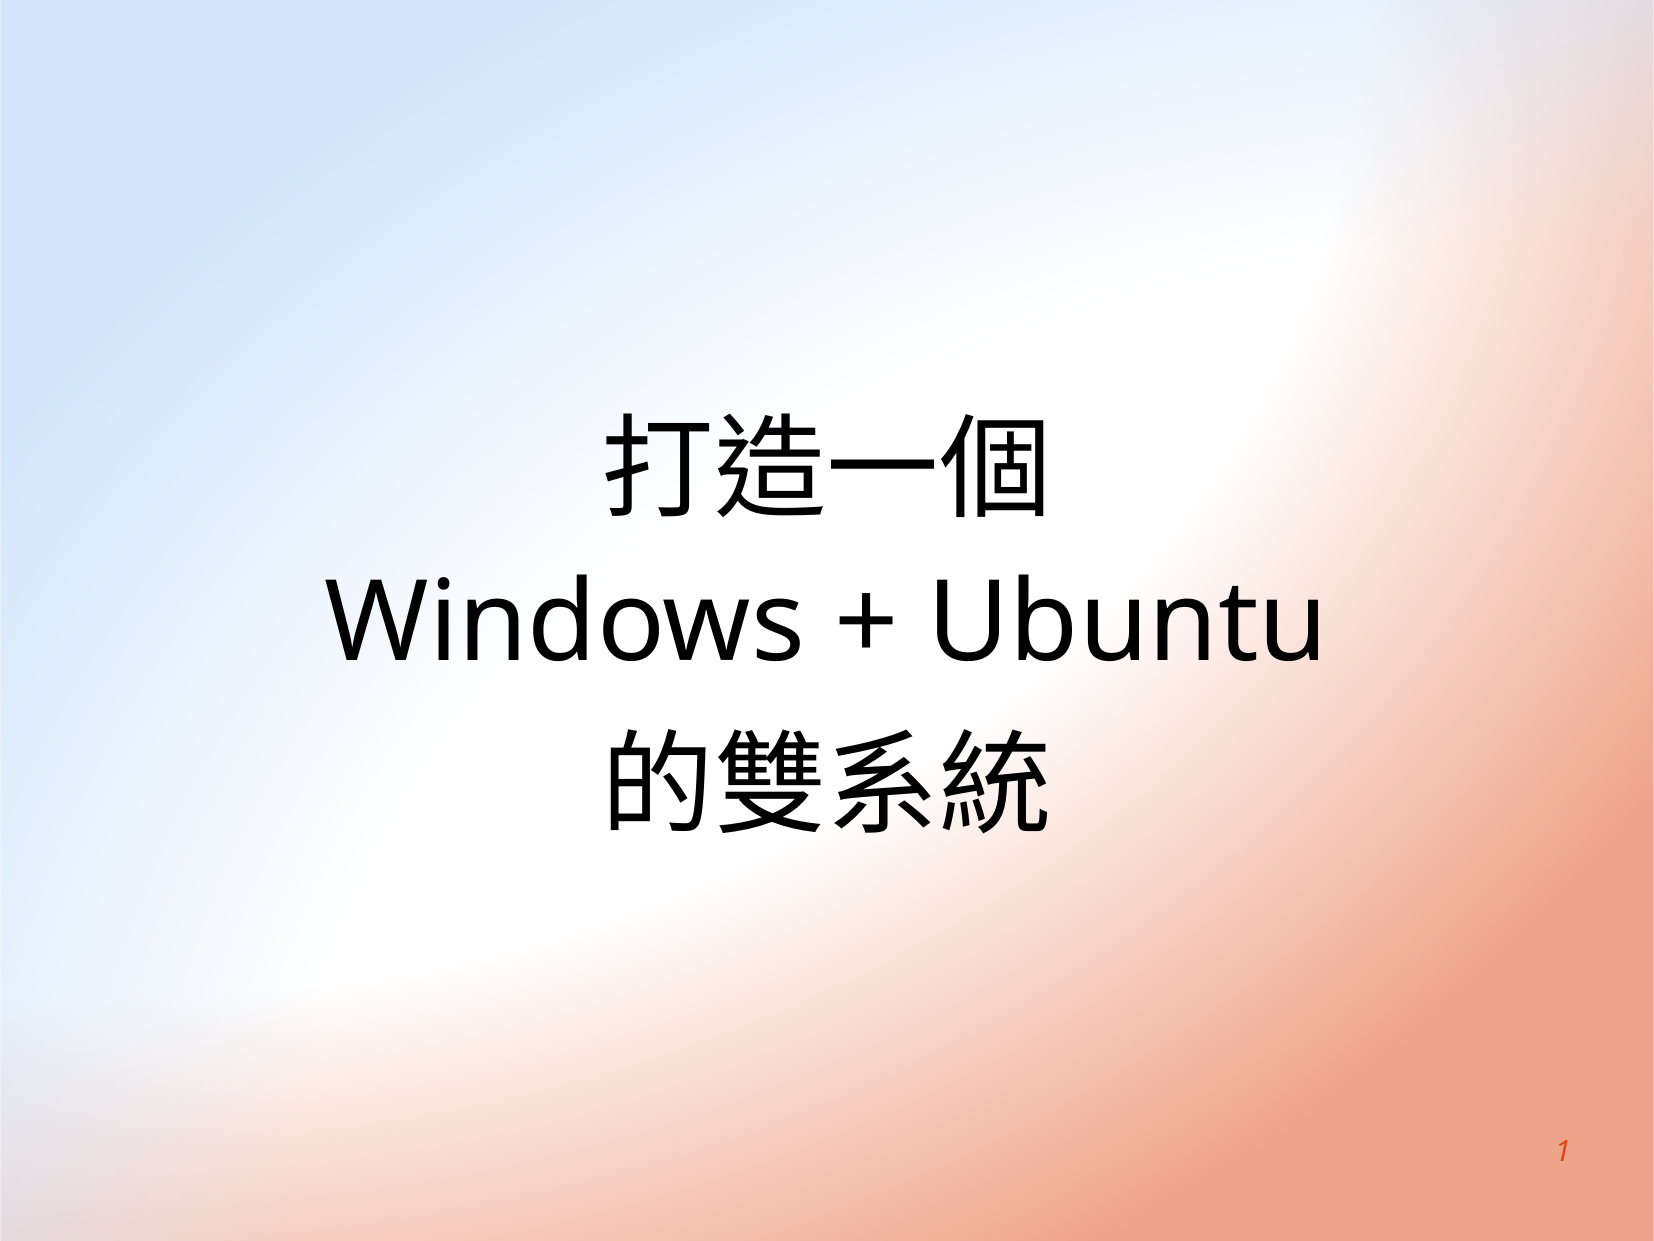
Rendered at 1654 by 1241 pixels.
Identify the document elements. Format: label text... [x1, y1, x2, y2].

picture [0, 0, 1654, 1241]
subtitle 打造一個 Windows + Ubuntu 的雙系統 [82, 49, 1571, 1186]
